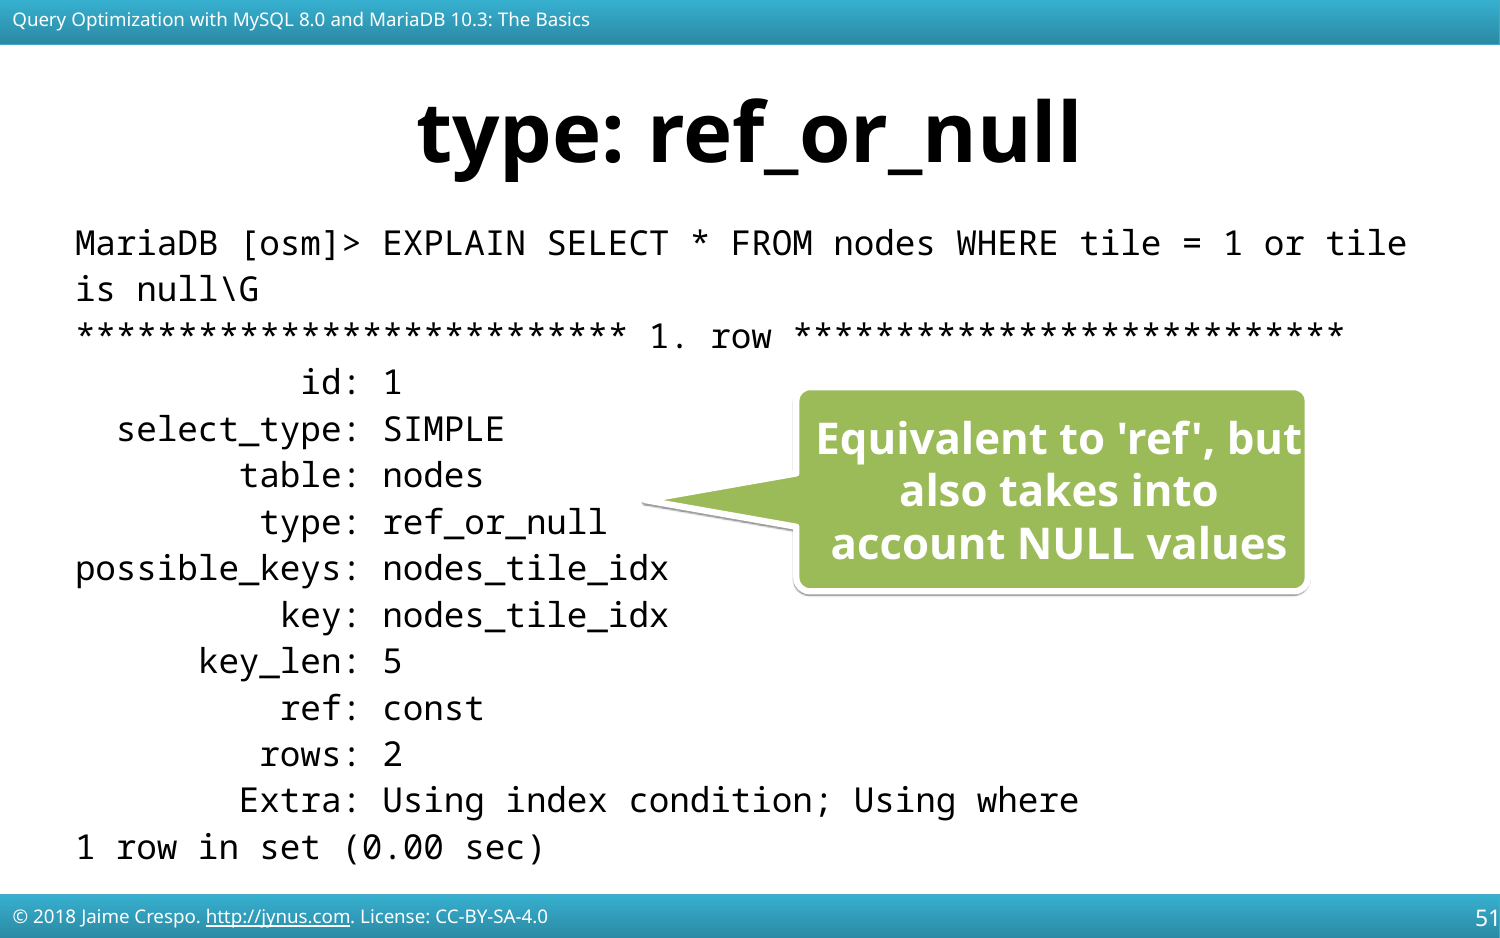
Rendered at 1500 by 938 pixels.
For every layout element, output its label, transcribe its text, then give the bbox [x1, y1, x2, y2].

list MariaDB [osm]> EXPLAIN SELECT * FROM nodes WHERE tile = 1 or tile is null\G *************************** 1. row *************************** id: 1 select_type: SIMPLE table: nodes type: ref_or_null possible_keys: nodes_tile_idx key: nodes_tile_idx key_len: 5 ref: const rows: 2 Extra: Using index condition; Using where 1 row in set (0.00 sec) [75, 218, 1425, 876]
text_box Equivalent to 'ref', but also takes into account NULL values [645, 387, 1308, 592]
title type: ref_or_null [75, 41, 1425, 218]
